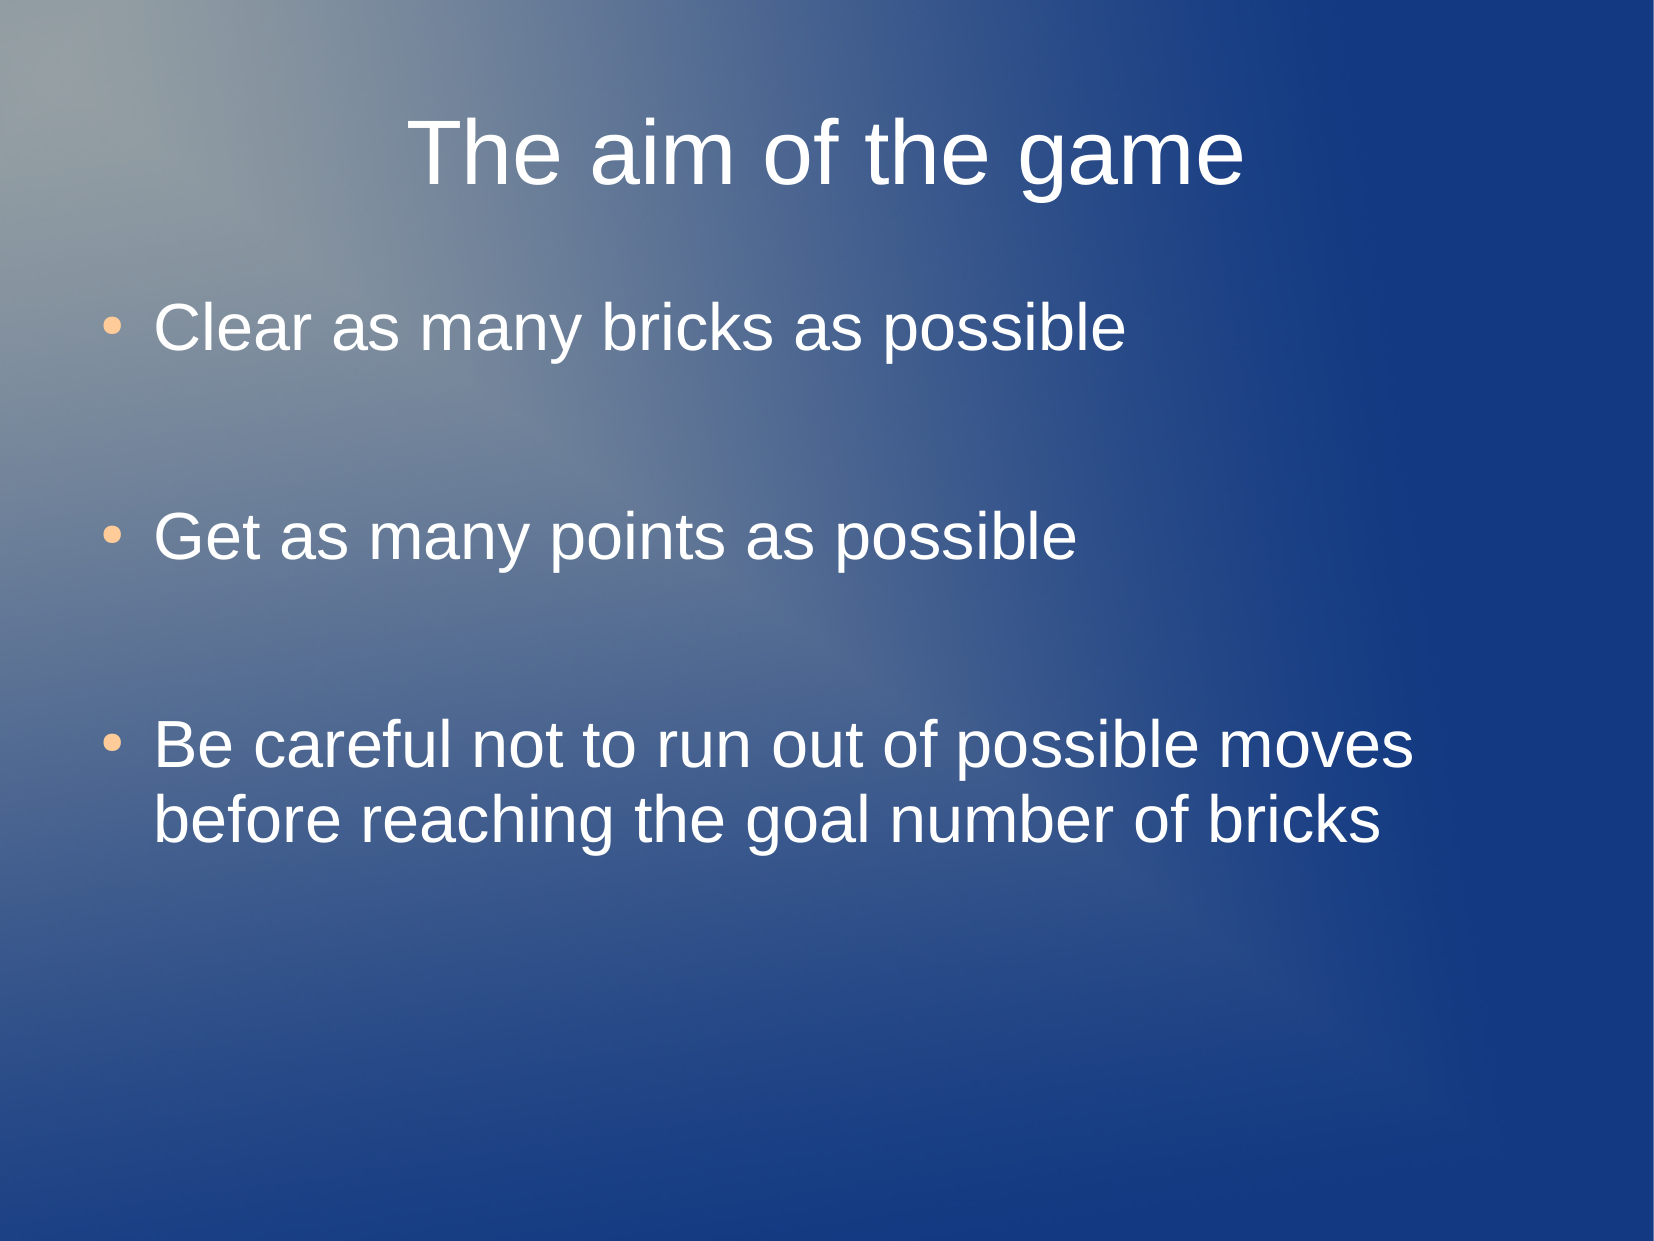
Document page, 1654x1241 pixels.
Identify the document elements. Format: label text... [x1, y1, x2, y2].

title The aim of the game [82, 49, 1571, 257]
picture [0, 0, 1654, 1241]
list Clear as many bricks as possible Get as many points as possible Be careful not to run out of possible moves before reaching the goal number of bricks [82, 290, 1571, 1109]
